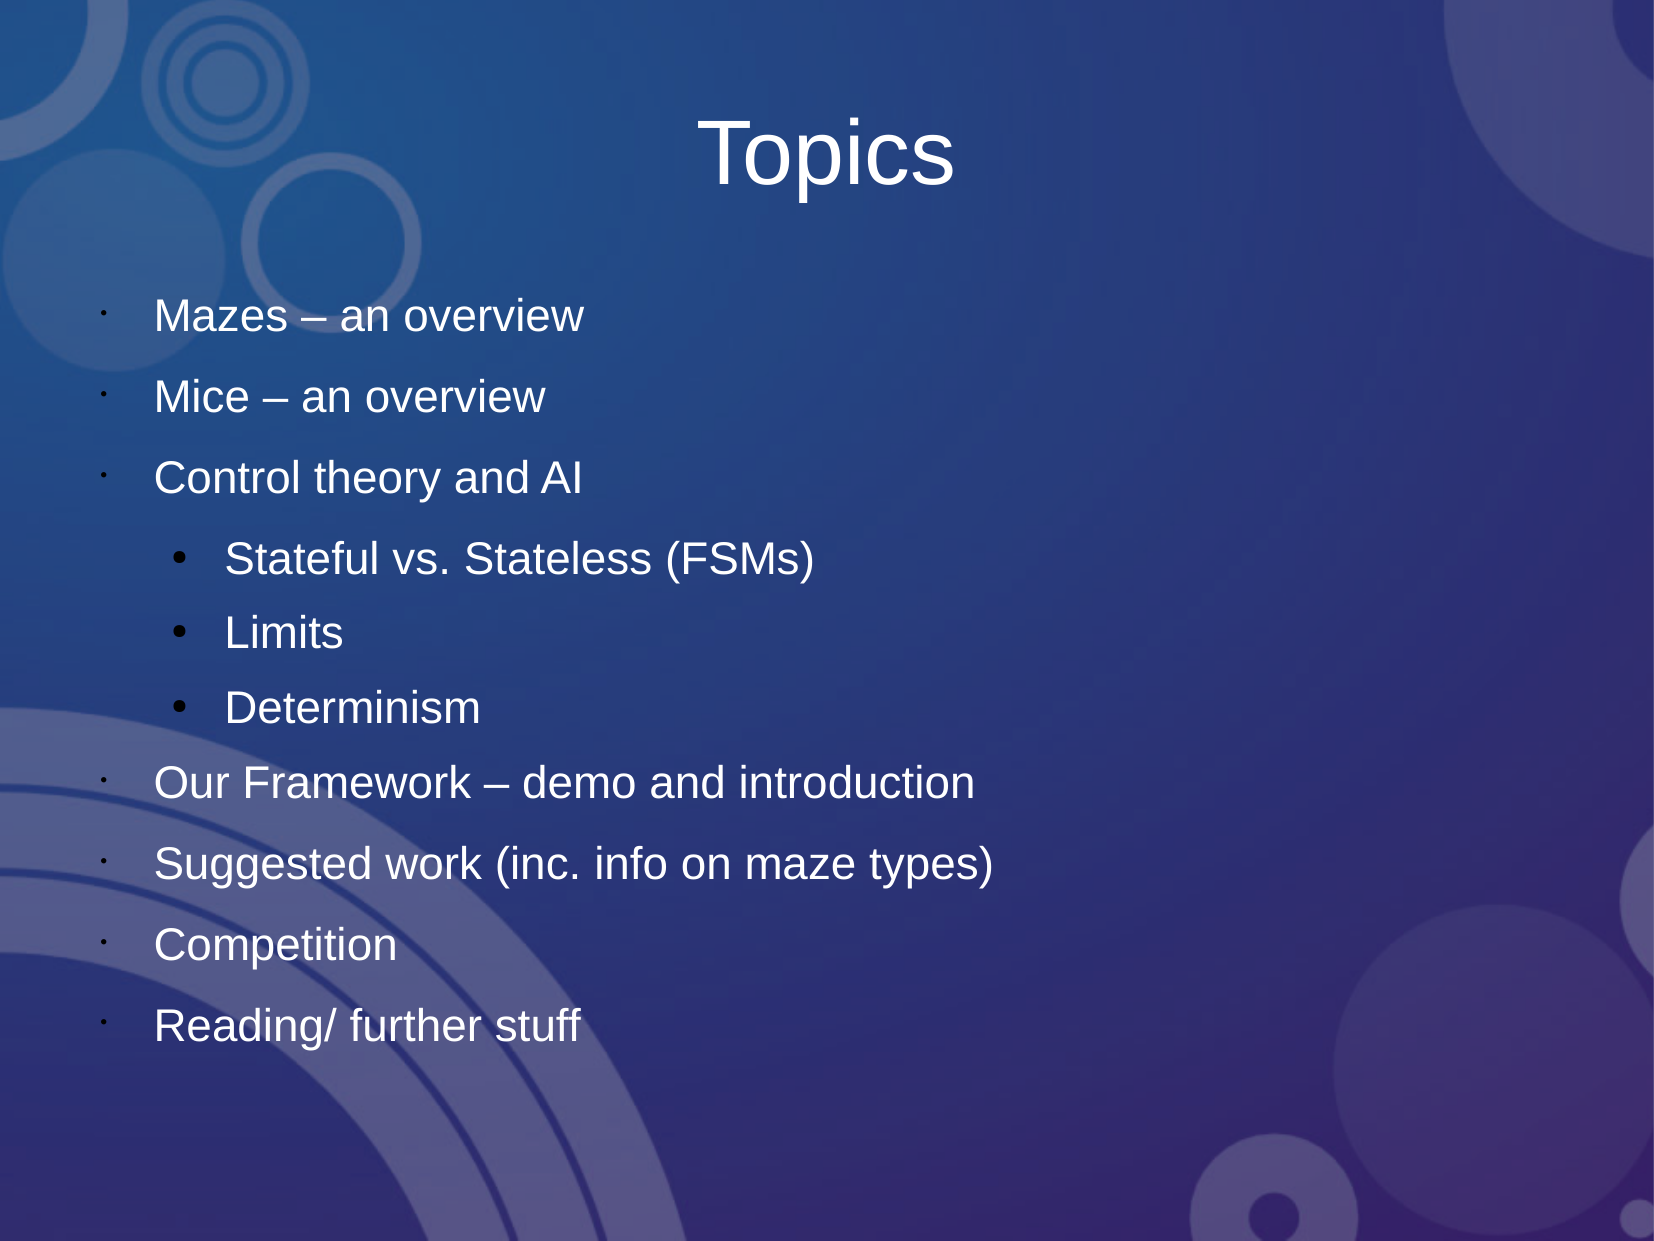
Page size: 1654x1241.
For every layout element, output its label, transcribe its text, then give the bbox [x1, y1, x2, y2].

list Mazes – an overview Mice – an overview Control theory and AI Stateful vs. Stateless (FSMs) Limits Determinism Our Framework – demo and introduction Suggested work (inc. info on maze types) Competition Reading/ further stuff [82, 290, 1571, 1094]
title Topics [82, 49, 1571, 257]
